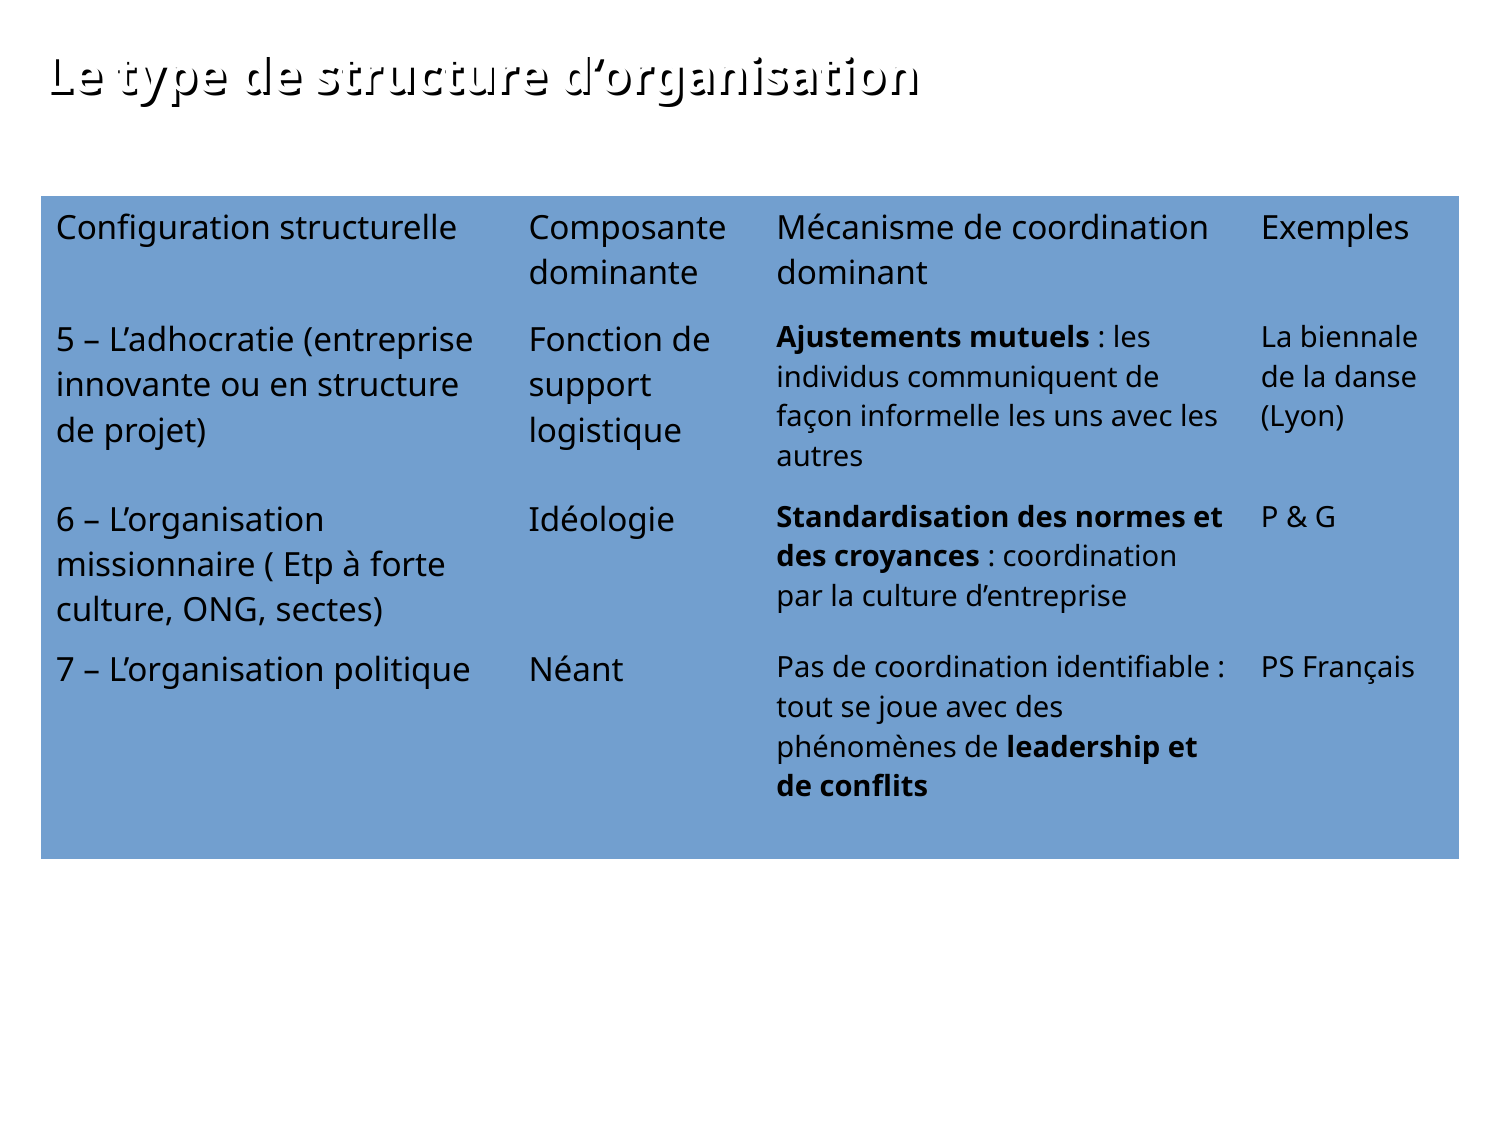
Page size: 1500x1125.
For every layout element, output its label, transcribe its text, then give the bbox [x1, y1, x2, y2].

table_cell 5 – L’adhocratie (entreprise innovante ou en structure de projet) [41, 309, 514, 489]
table_cell Standardisation des normes et des croyances : coordination par la culture d’entreprise [762, 489, 1246, 639]
table_header Exemples [1246, 196, 1459, 309]
table_cell P & G [1246, 489, 1459, 639]
table_cell Néant [514, 639, 762, 859]
table_cell Pas de coordination identifiable : tout se joue avec des phénomènes de leadership et de conflits [762, 639, 1246, 859]
table_cell 6 – L’organisation missionnaire ( Etp à forte culture, ONG, sectes) [41, 489, 514, 639]
table_cell La biennale de la danse (Lyon) [1246, 309, 1459, 489]
table_cell Ajustements mutuels : les individus communiquent de façon informelle les uns avec les autres [762, 309, 1246, 489]
table_cell Idéologie [514, 489, 762, 639]
table_cell 7 – L’organisation politique [41, 639, 514, 859]
table_header Mécanisme de coordination dominant [762, 196, 1246, 309]
table_header Configuration structurelle [41, 196, 514, 309]
table_cell Fonction de support logistique [514, 309, 762, 489]
table_cell PS Français [1246, 639, 1459, 859]
table_header Composante dominante [514, 196, 762, 309]
title Le type de structure d’organisation [29, 13, 1476, 132]
